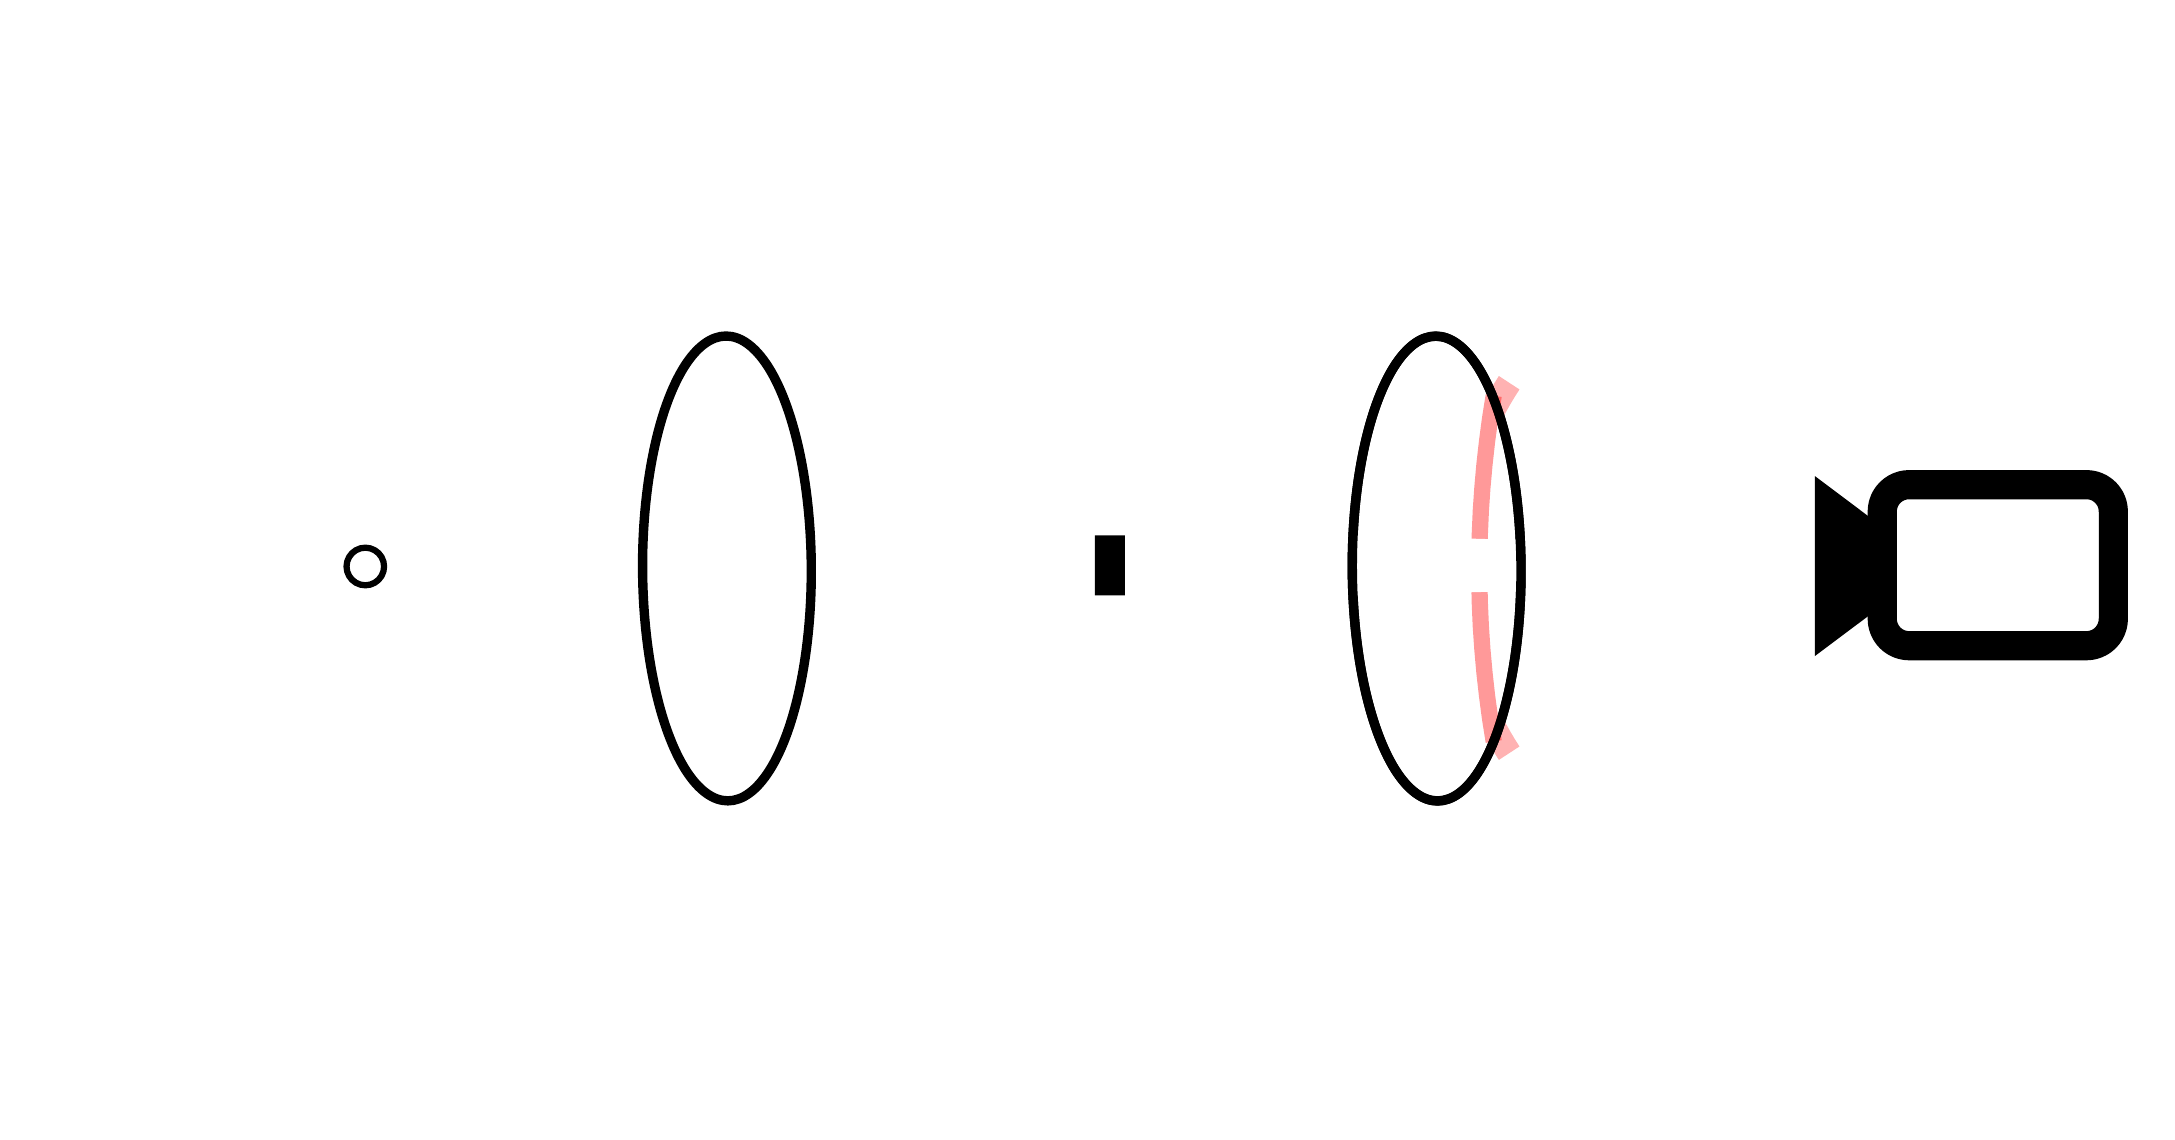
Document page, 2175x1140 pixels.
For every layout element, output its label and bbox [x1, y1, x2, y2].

text_box [1814, 476, 1875, 657]
text_box [1357, 341, 1516, 796]
text_box [1494, 723, 1520, 760]
text_box [642, 336, 812, 801]
text_box [1094, 535, 1125, 596]
text_box [1493, 376, 1520, 414]
text_box [1882, 484, 2114, 646]
